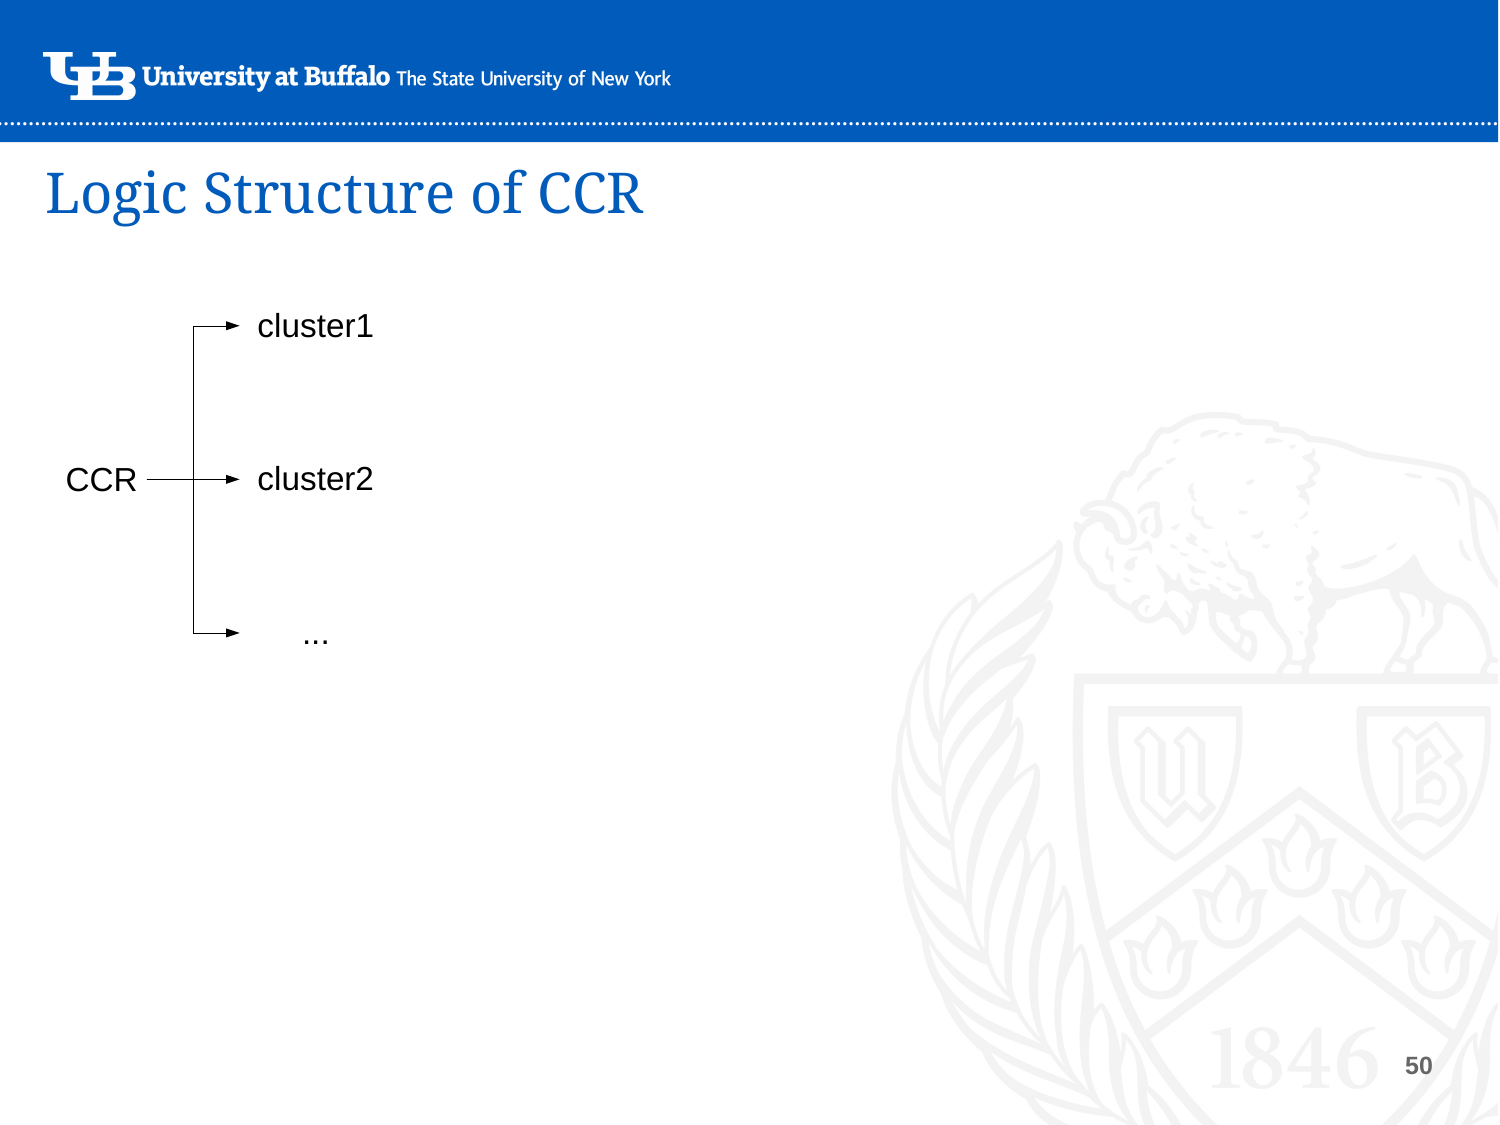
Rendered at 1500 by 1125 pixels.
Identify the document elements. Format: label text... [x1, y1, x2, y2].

picture [0, 0, 1499, 1125]
title Logic Structure of CCR [30, 153, 1387, 233]
text_box CCR [56, 457, 147, 503]
text_box cluster1 [239, 303, 393, 349]
text_box cluster2 [239, 456, 393, 502]
text_box ... [239, 610, 393, 656]
